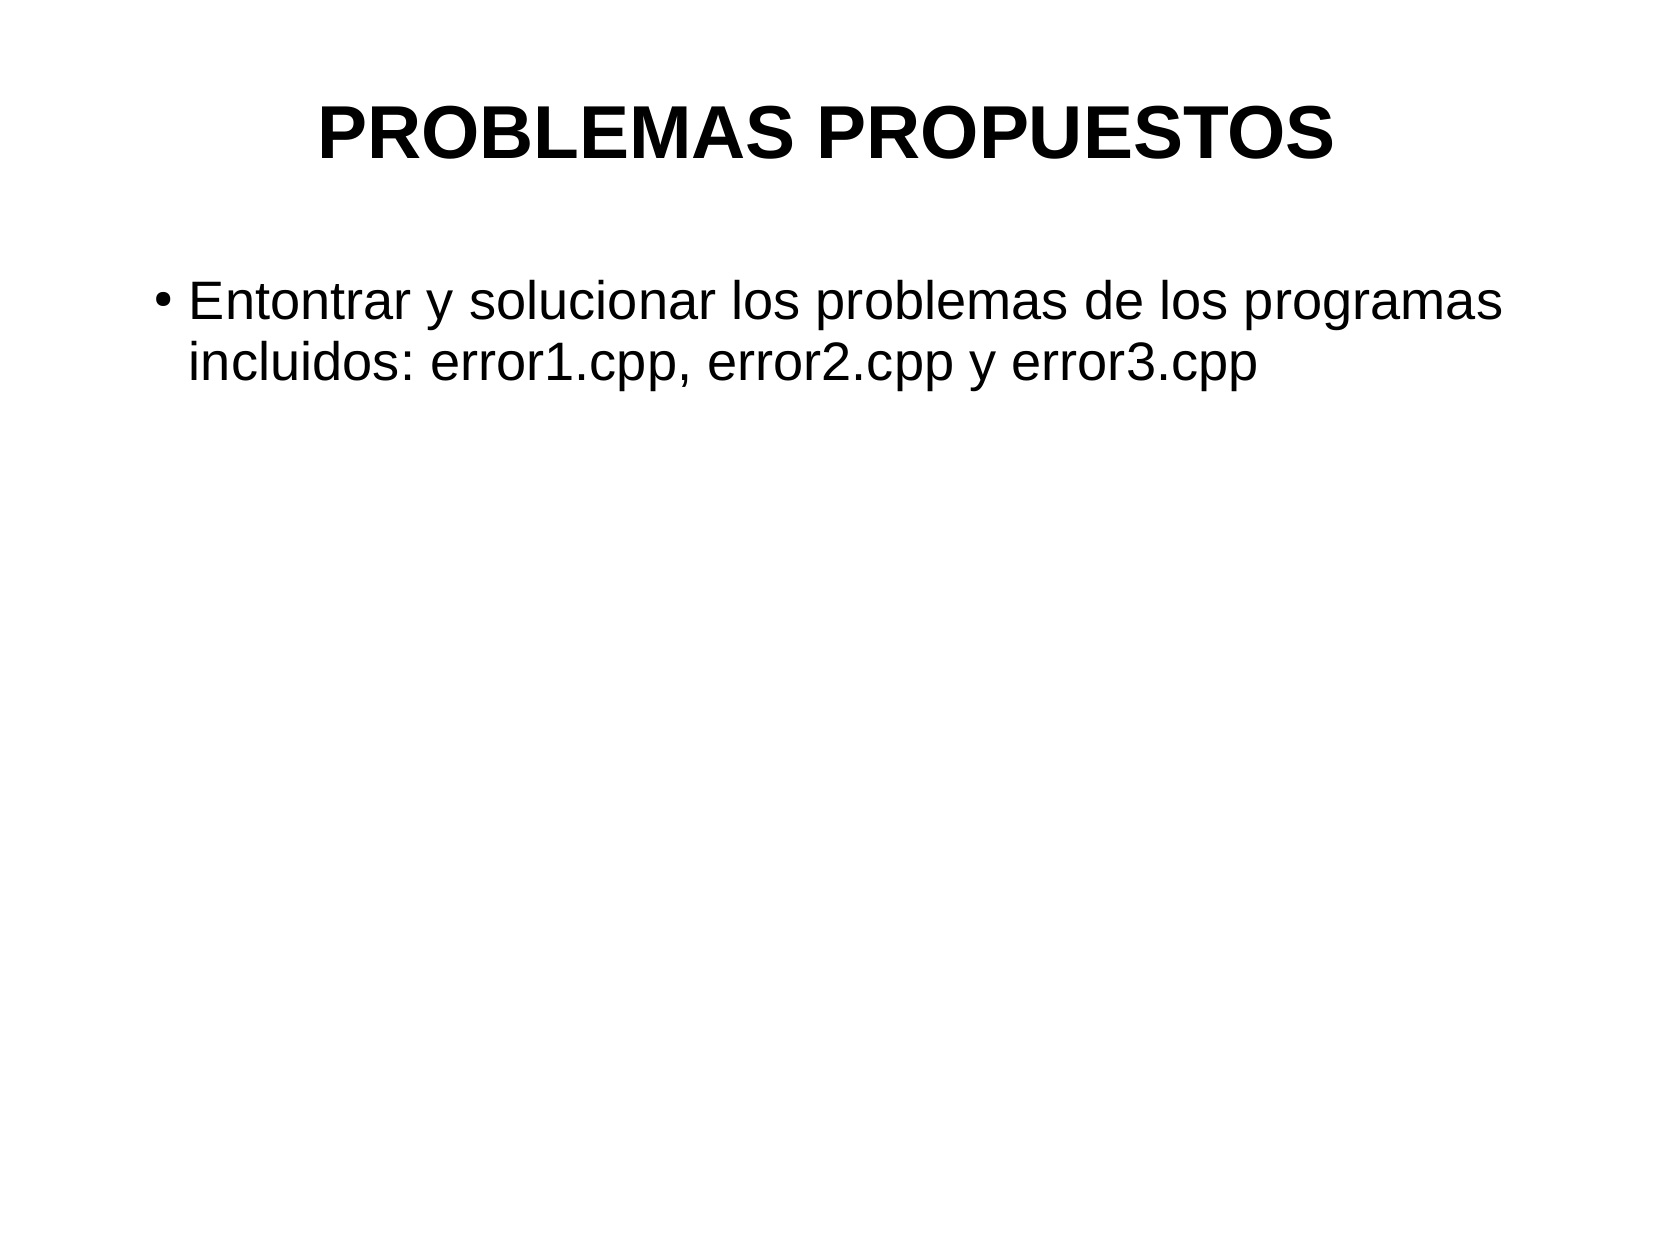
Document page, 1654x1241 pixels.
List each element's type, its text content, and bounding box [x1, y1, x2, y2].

title PROBLEMAS PROPUESTOS [82, 29, 1571, 237]
subtitle Entontrar y solucionar los problemas de los programas incluidos: error1.cpp, error2.cpp y error3.cpp [153, 270, 1548, 1146]
